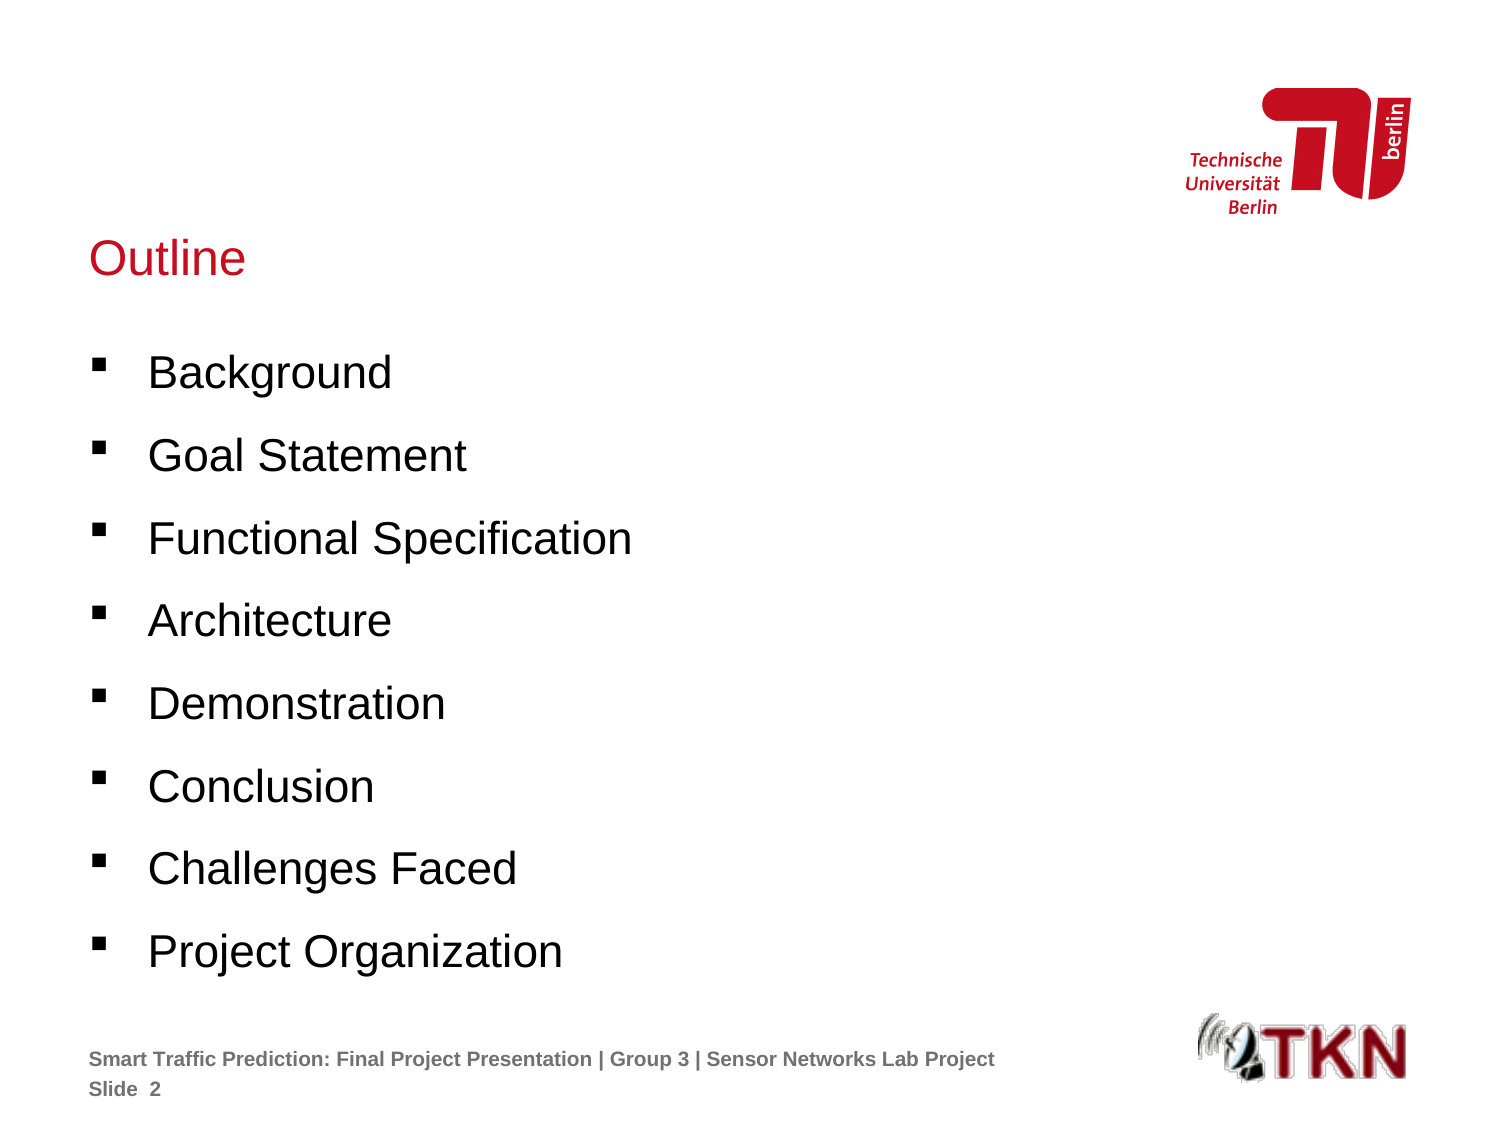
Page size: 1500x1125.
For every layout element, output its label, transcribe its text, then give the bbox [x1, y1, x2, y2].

picture [1198, 1013, 1408, 1083]
list Background Goal Statement Functional Specification Architecture Demonstration Conclusion Challenges Faced Project Organization [88, 315, 1411, 983]
text_box [1175, 1011, 1424, 1106]
text_box Smart Traffic Prediction: Final Project Presentation | Group 3 | Sensor Networks Lab Project [88, 1045, 1176, 1071]
picture [1186, 88, 1411, 214]
title Outline [88, 222, 1411, 286]
text_box Slide <number> [88, 1075, 1176, 1101]
